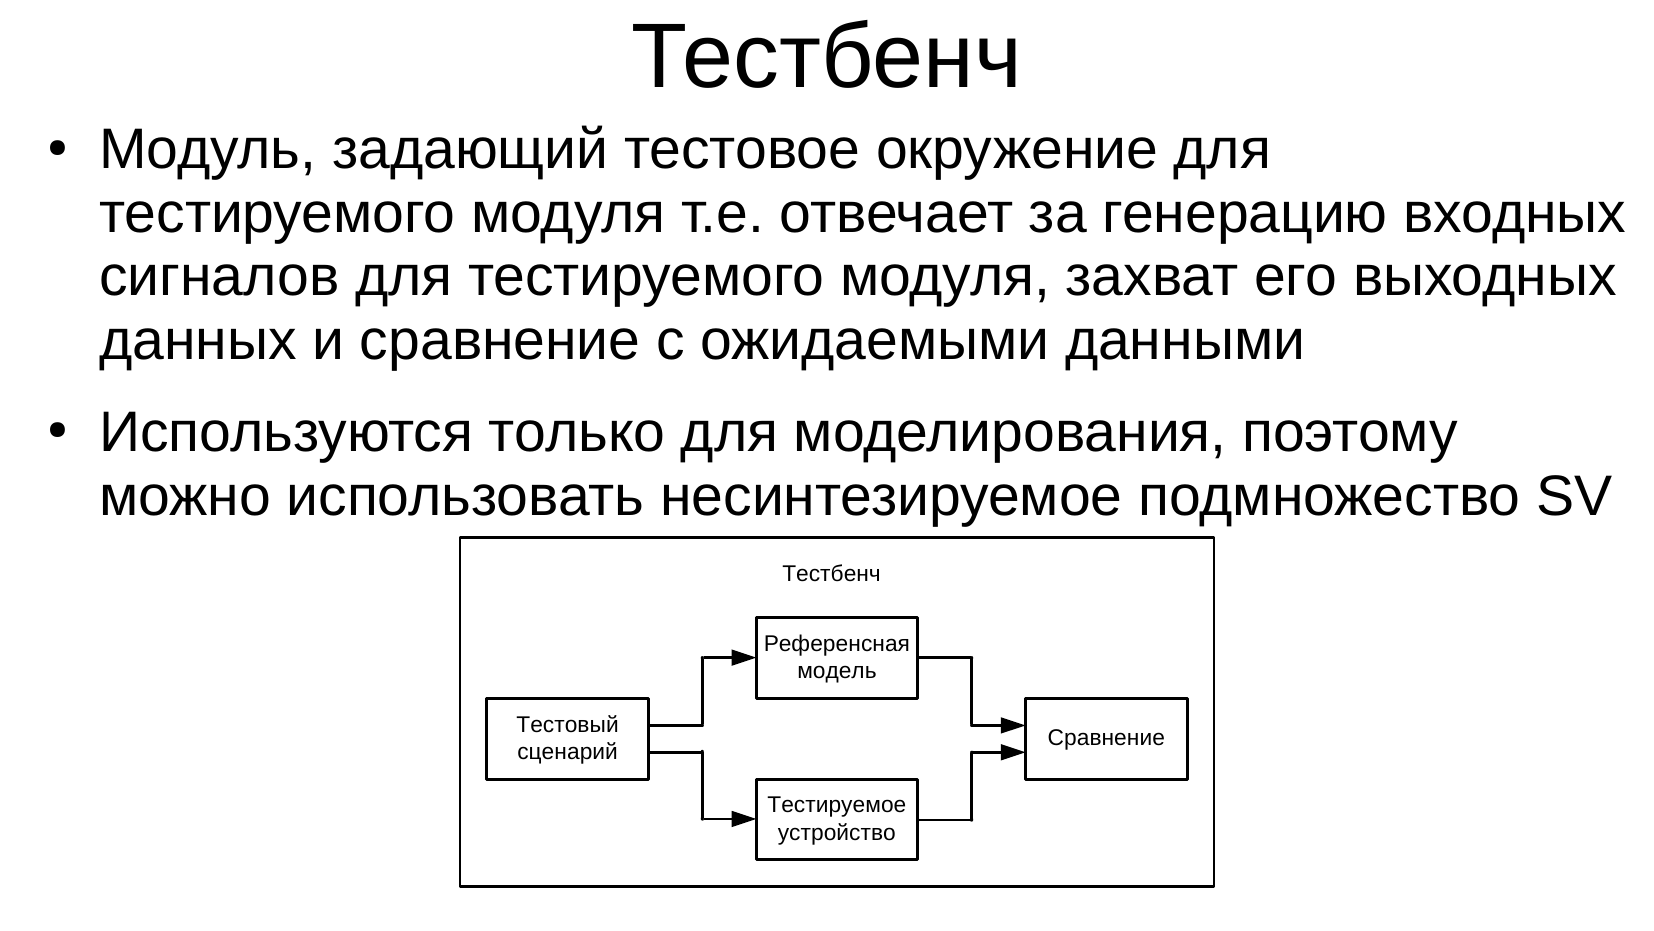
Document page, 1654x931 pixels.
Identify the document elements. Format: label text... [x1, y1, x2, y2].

list Mодуль, задающий тестовое окружение для тестируемого модуля т.е. отвечает за генерацию входных сигналов для тестируемого модуля, захват его выходных данных и сравнение с ожидаемыми данными Используются только для моделирования, поэтому можно использовать несинтезируемое подмножество SV [30, 117, 1636, 554]
title Тестбенч [82, 0, 1571, 117]
picture [452, 530, 1221, 895]
